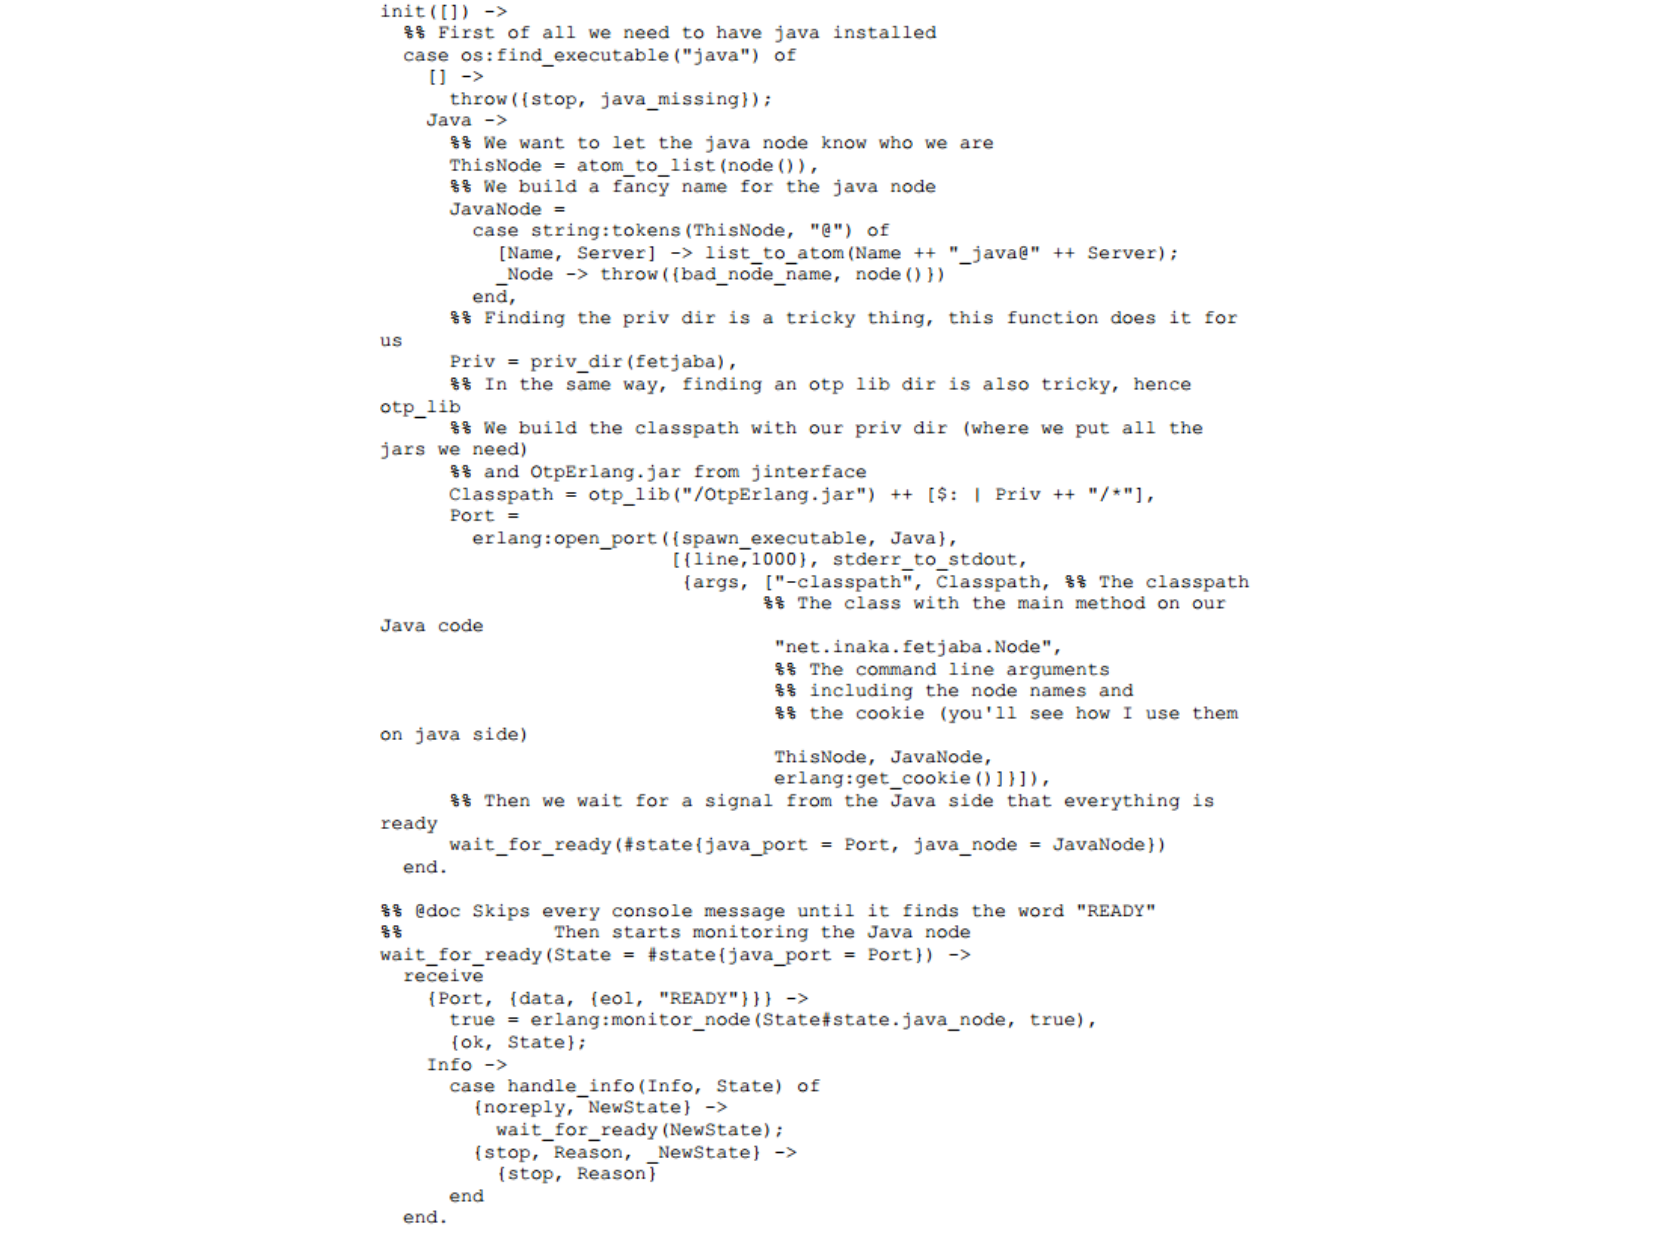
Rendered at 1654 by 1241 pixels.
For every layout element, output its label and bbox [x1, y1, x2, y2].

picture [376, 0, 1278, 1241]
